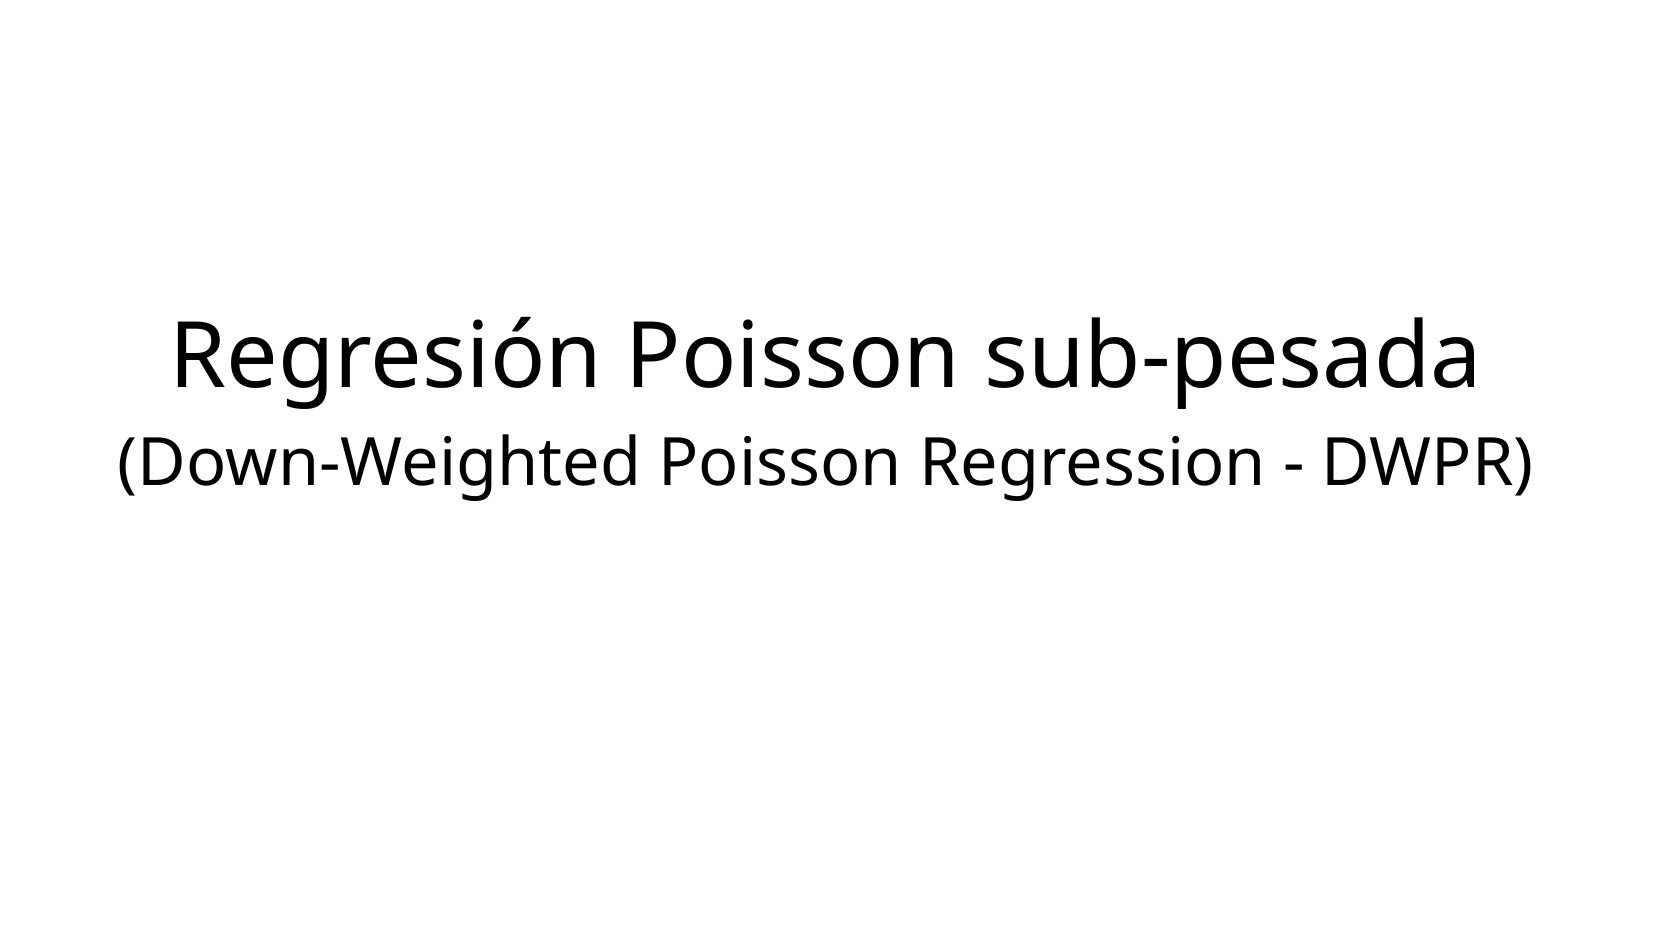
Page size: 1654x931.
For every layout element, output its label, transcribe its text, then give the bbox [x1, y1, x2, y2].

subtitle Regresión Poisson sub-pesada (Down-Weighted Poisson Regression - DWPR) [82, 37, 1571, 757]
